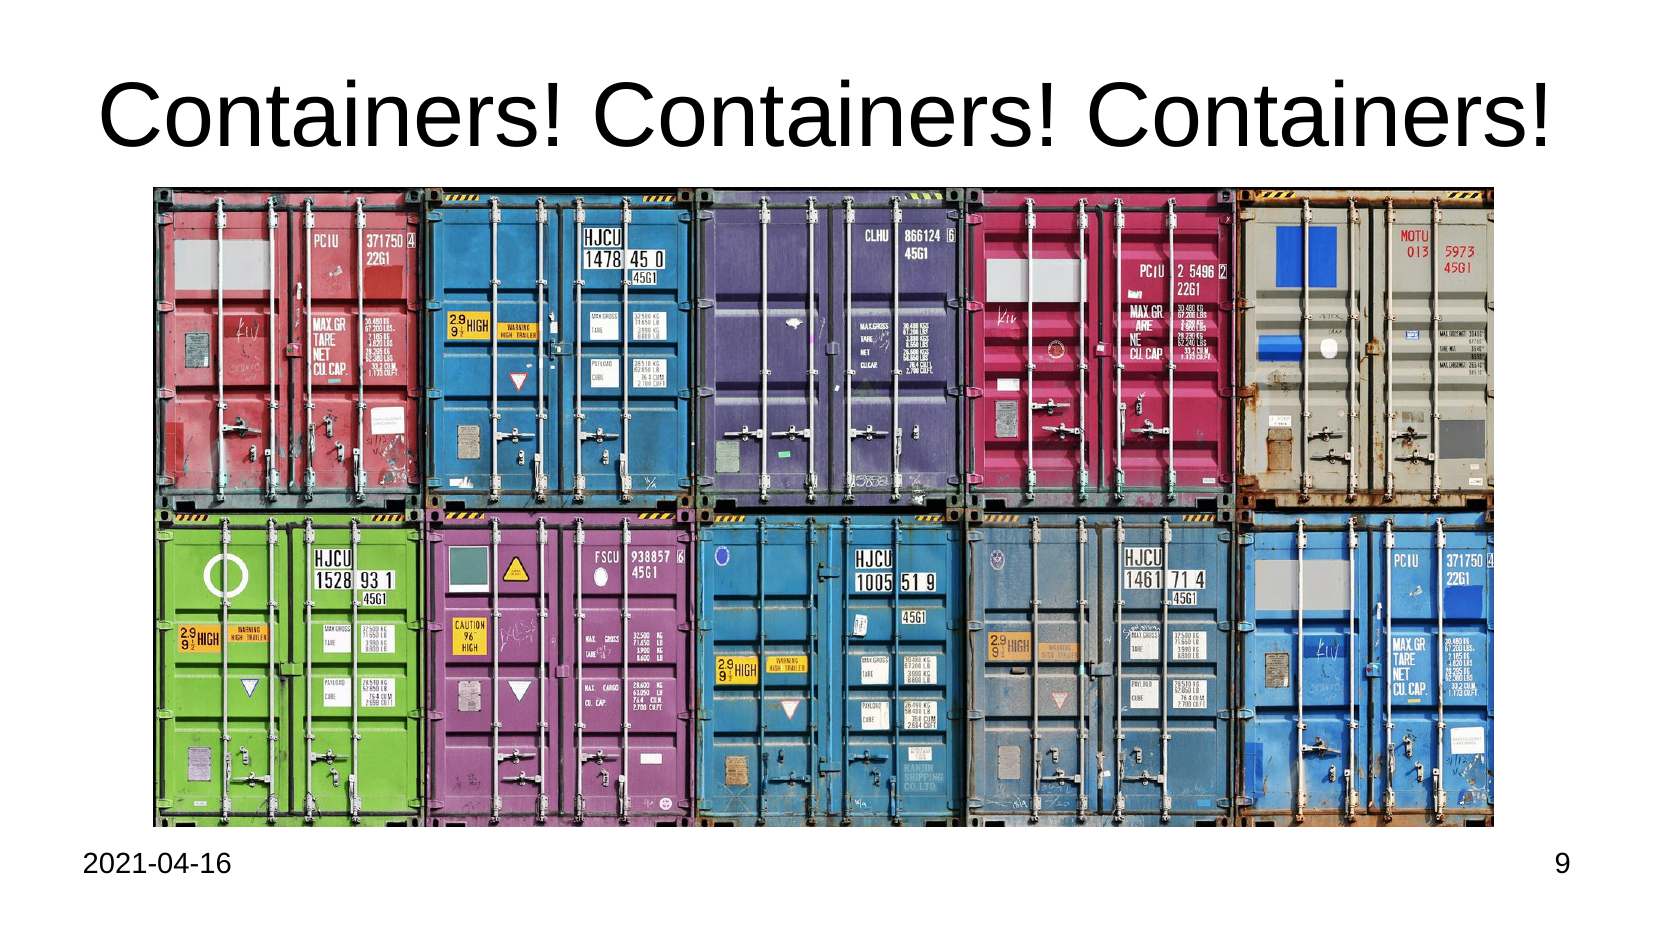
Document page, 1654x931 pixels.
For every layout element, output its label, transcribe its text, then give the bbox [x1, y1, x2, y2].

picture [153, 187, 1494, 827]
title Containers! Containers! Containers! [82, 37, 1571, 193]
